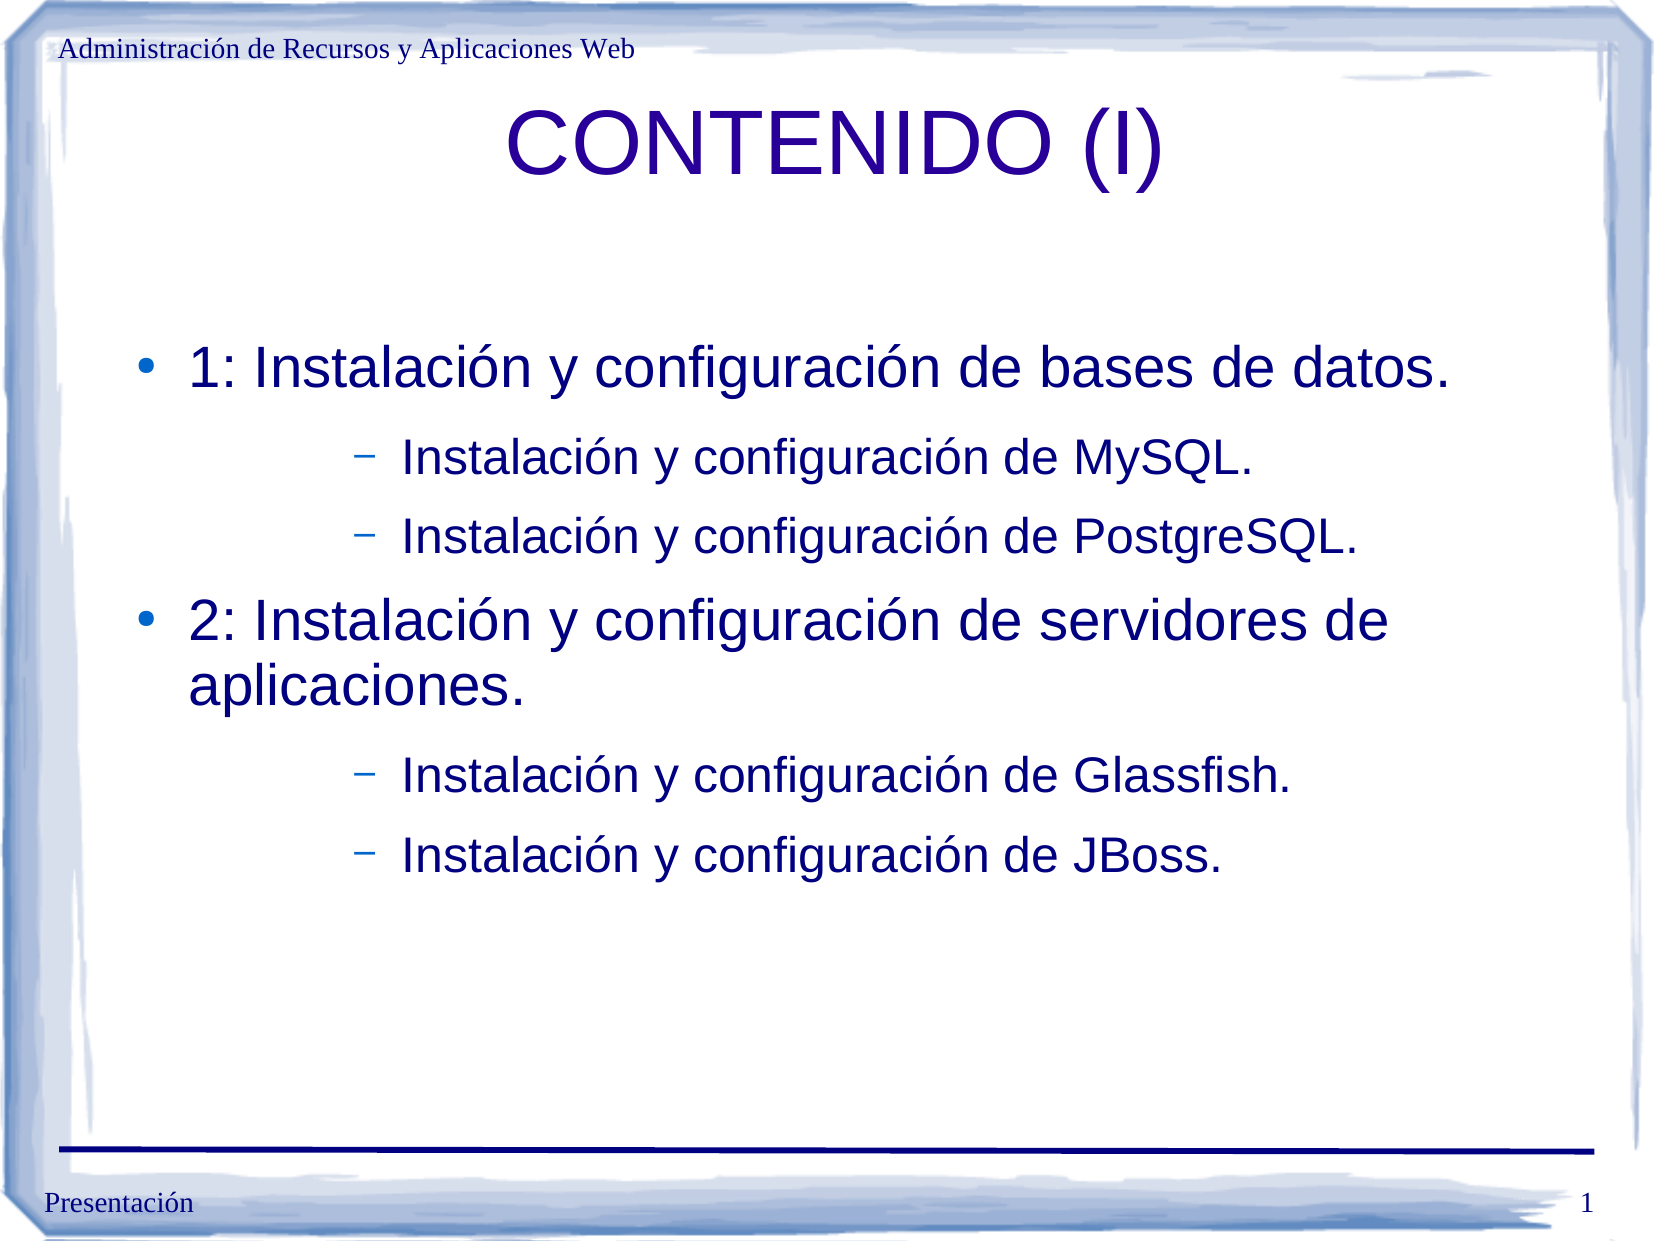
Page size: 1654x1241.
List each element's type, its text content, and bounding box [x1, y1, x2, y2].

list 1: Instalación y configuración de bases de datos. Instalación y configuración de MySQL. Instalación y configuración de PostgreSQL. 2: Instalación y configuración de servidores de aplicaciones. Instalación y configuración de Glassfish. Instalación y configuración de JBoss. [118, 334, 1571, 916]
title CONTENIDO (I) [80, 79, 1593, 207]
picture [0, 0, 1654, 1241]
